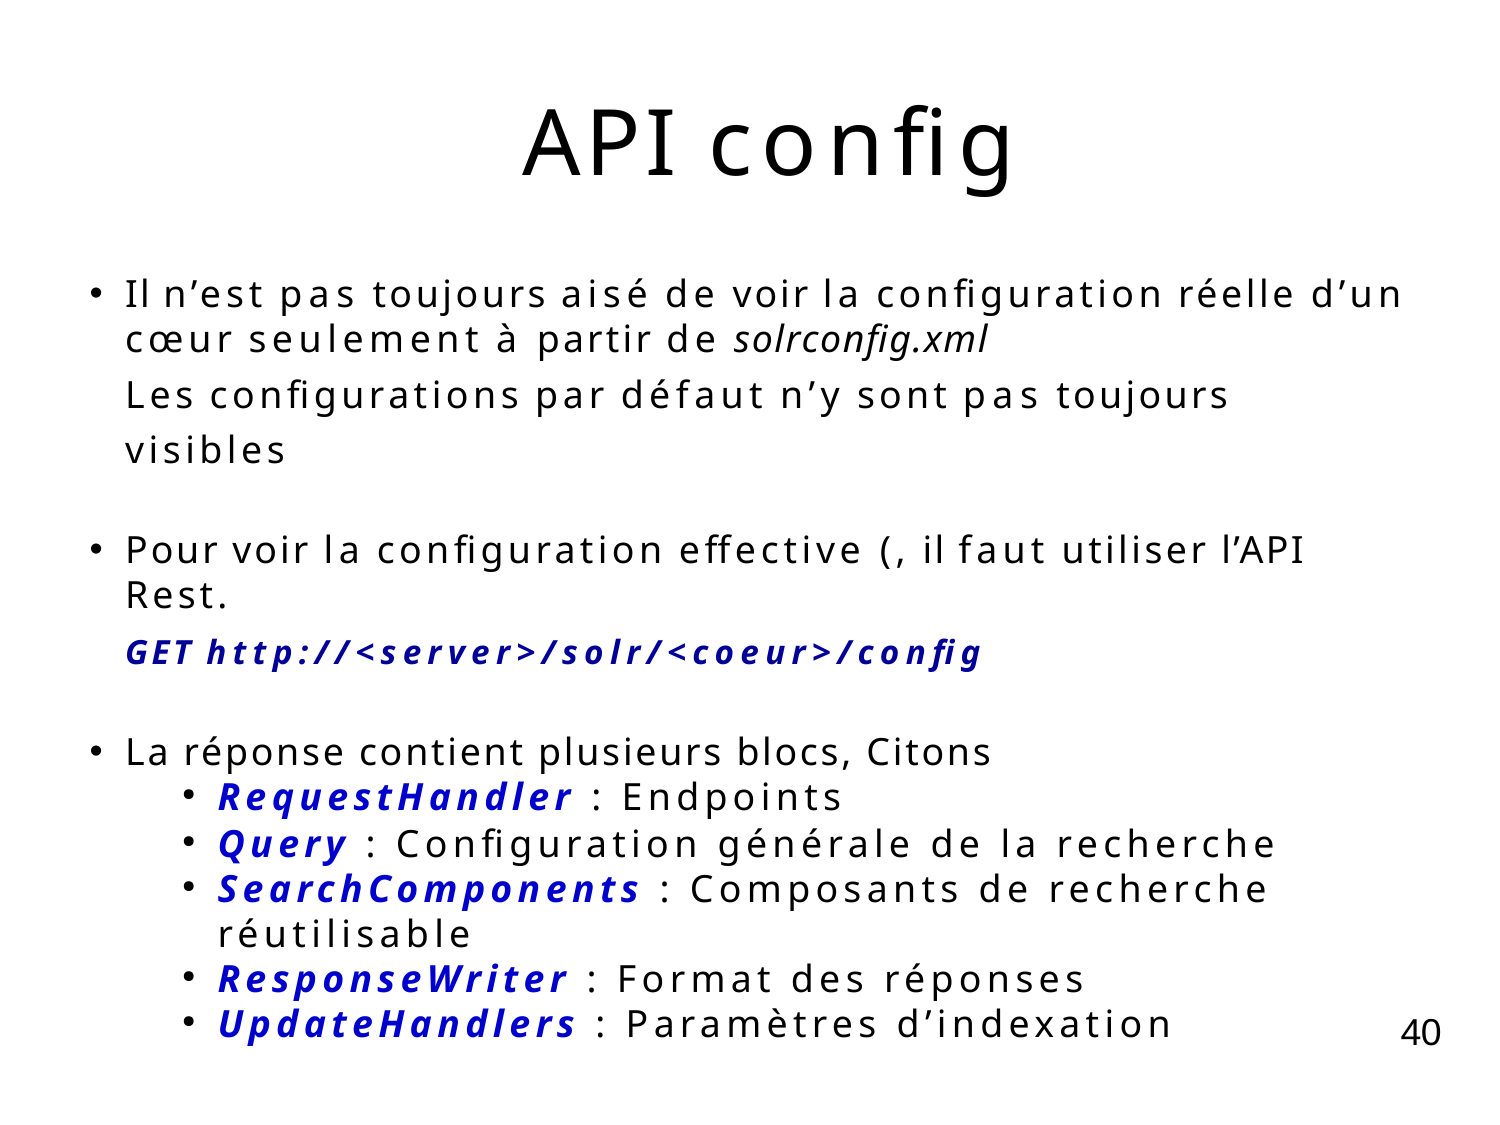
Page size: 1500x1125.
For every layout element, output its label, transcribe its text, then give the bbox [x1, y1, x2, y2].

text_box Il n’est pas toujours aisé de voir la configuration réelle d’un cœur seulement à partir de solrconfig.xml Les configurations par défaut n’y sont pas toujours visibles Pour voir la configuration effective (, il faut utiliser l’API Rest. GET http://<server>/solr/<coeur>/config La réponse contient plusieurs blocs, Citons RequestHandler : Endpoints Query : Configuration générale de la recherche SearchComponents : Composants de recherche réutilisable ResponseWriter : Format des réponses UpdateHandlers : Paramètres d’indexation [87, 267, 1418, 1046]
text_box 40 [1398, 1009, 1445, 1054]
title API config [87, 26, 1413, 267]
